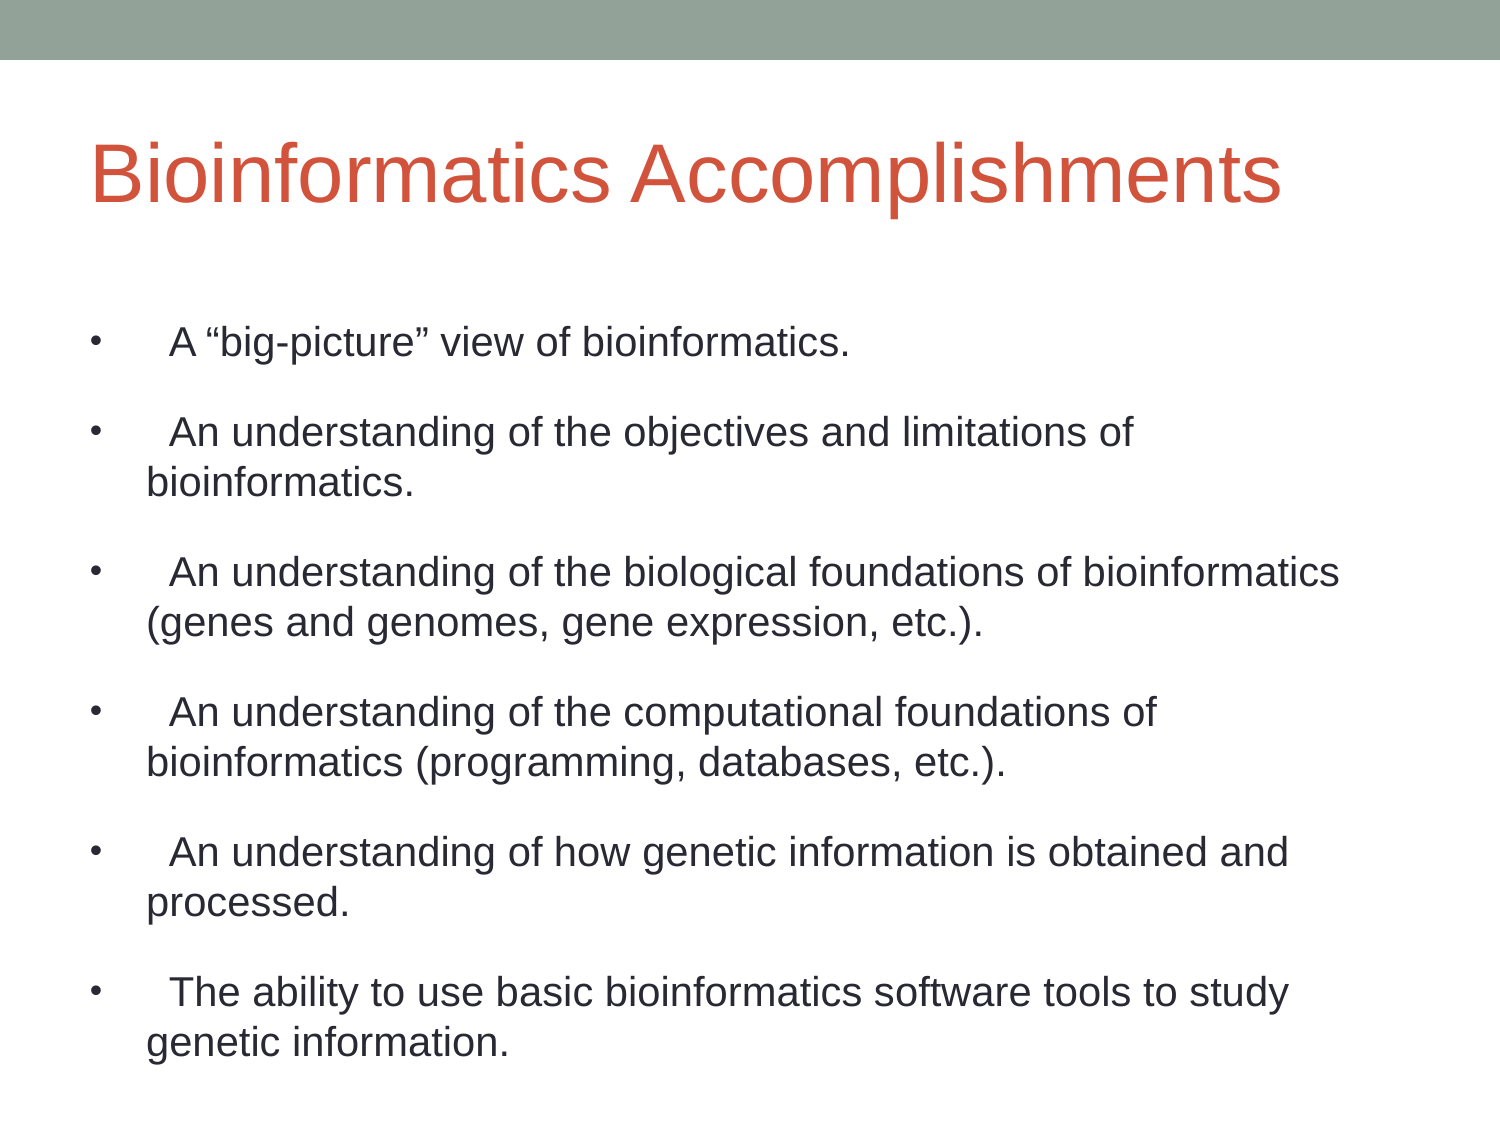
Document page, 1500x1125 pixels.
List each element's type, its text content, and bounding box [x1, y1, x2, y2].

text_box Bioinformatics Accomplishments [74, 87, 1425, 250]
text_box A “big-picture” view of bioinformatics. An understanding of the objectives and limitations of bioinformatics. An understanding of the biological foundations of bioinformatics (genes and genomes, gene expression, etc.). An understanding of the computational foundations of bioinformatics (programming, databases, etc.). An understanding of how genetic information is obtained and processed. The ability to use basic bioinformatics software tools to study genetic information. [74, 262, 1425, 1063]
